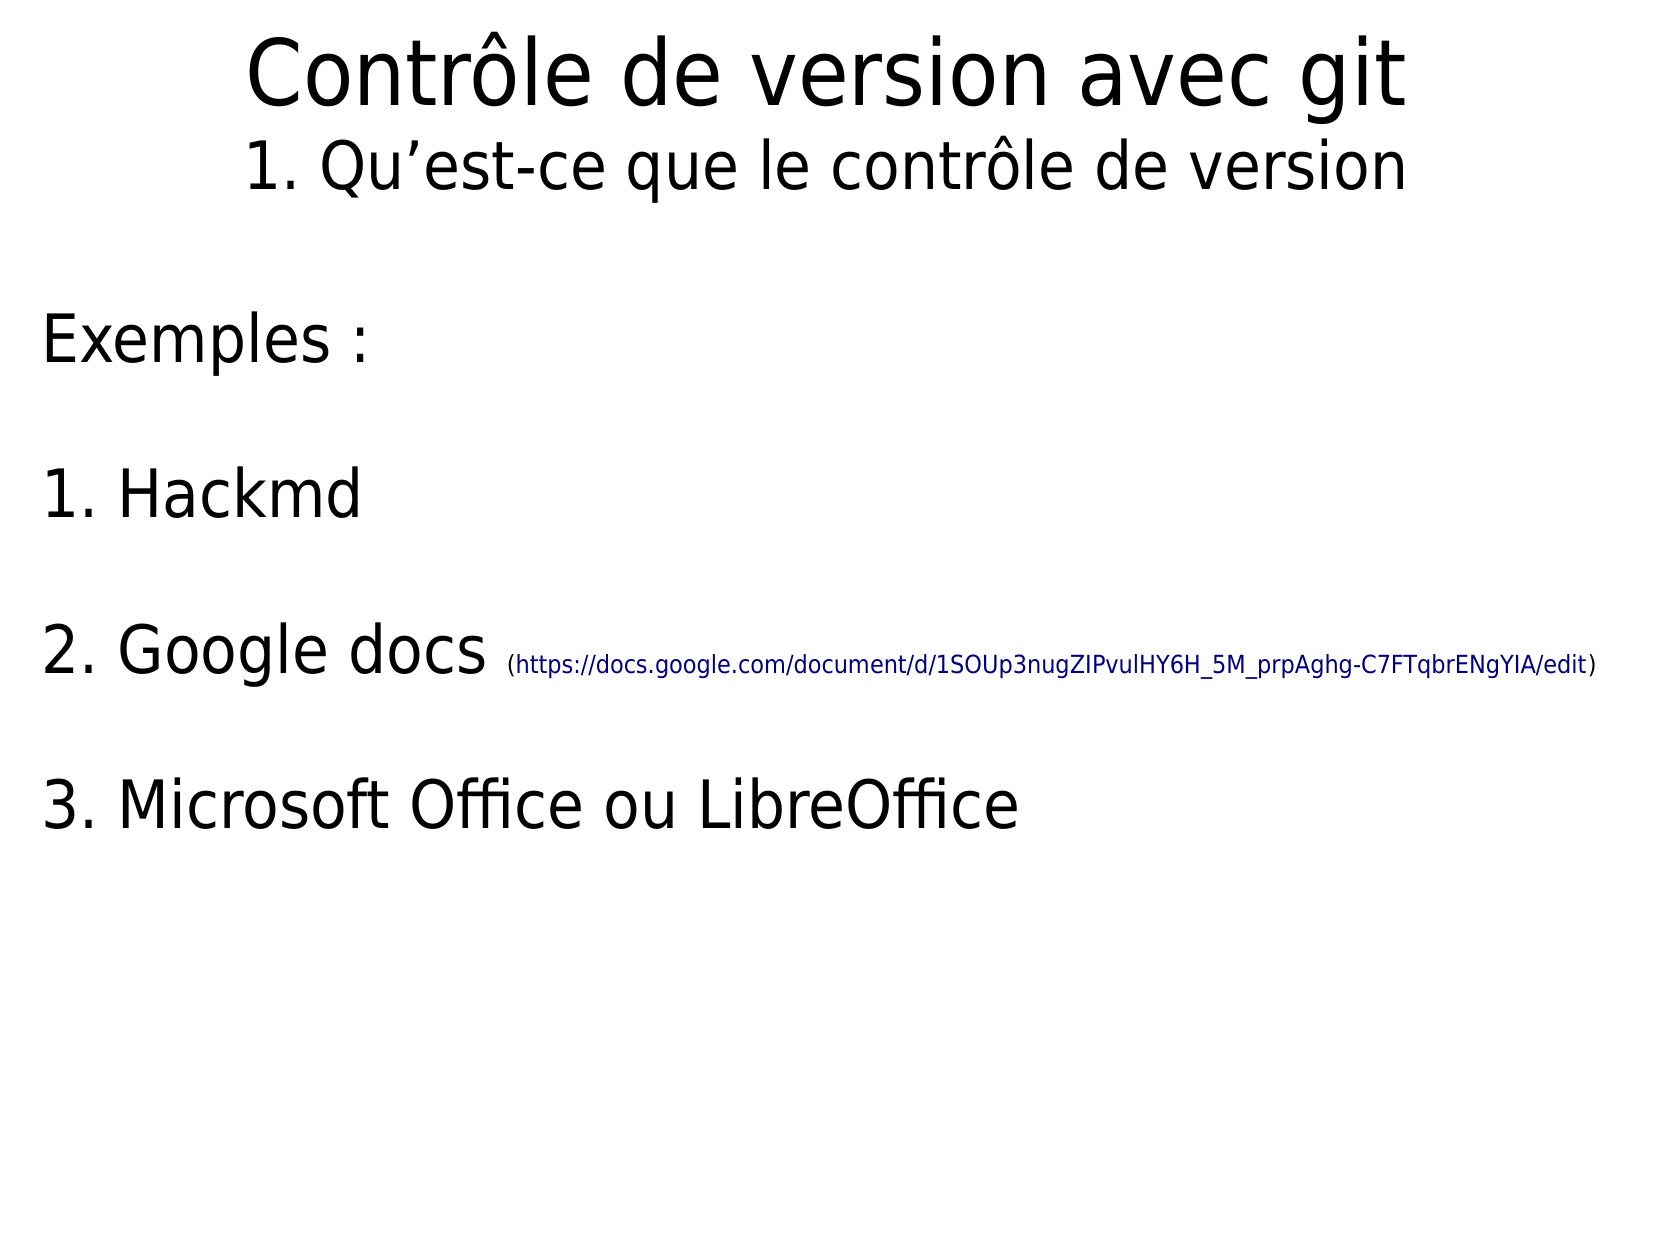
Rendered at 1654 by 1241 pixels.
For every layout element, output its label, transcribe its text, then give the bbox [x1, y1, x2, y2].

title Contrôle de version avec git 1. Qu’est-ce que le contrôle de version [41, 12, 1613, 214]
title Exemples : 1. Hackmd 2. Google docs (https://docs.google.com/document/d/1SOUp3nugZIPvulHY6H_5M_prpAghg-C7FTqbrENgYIA/edit) 3. Microsoft Office ou LibreOffice [41, 222, 1613, 1183]
